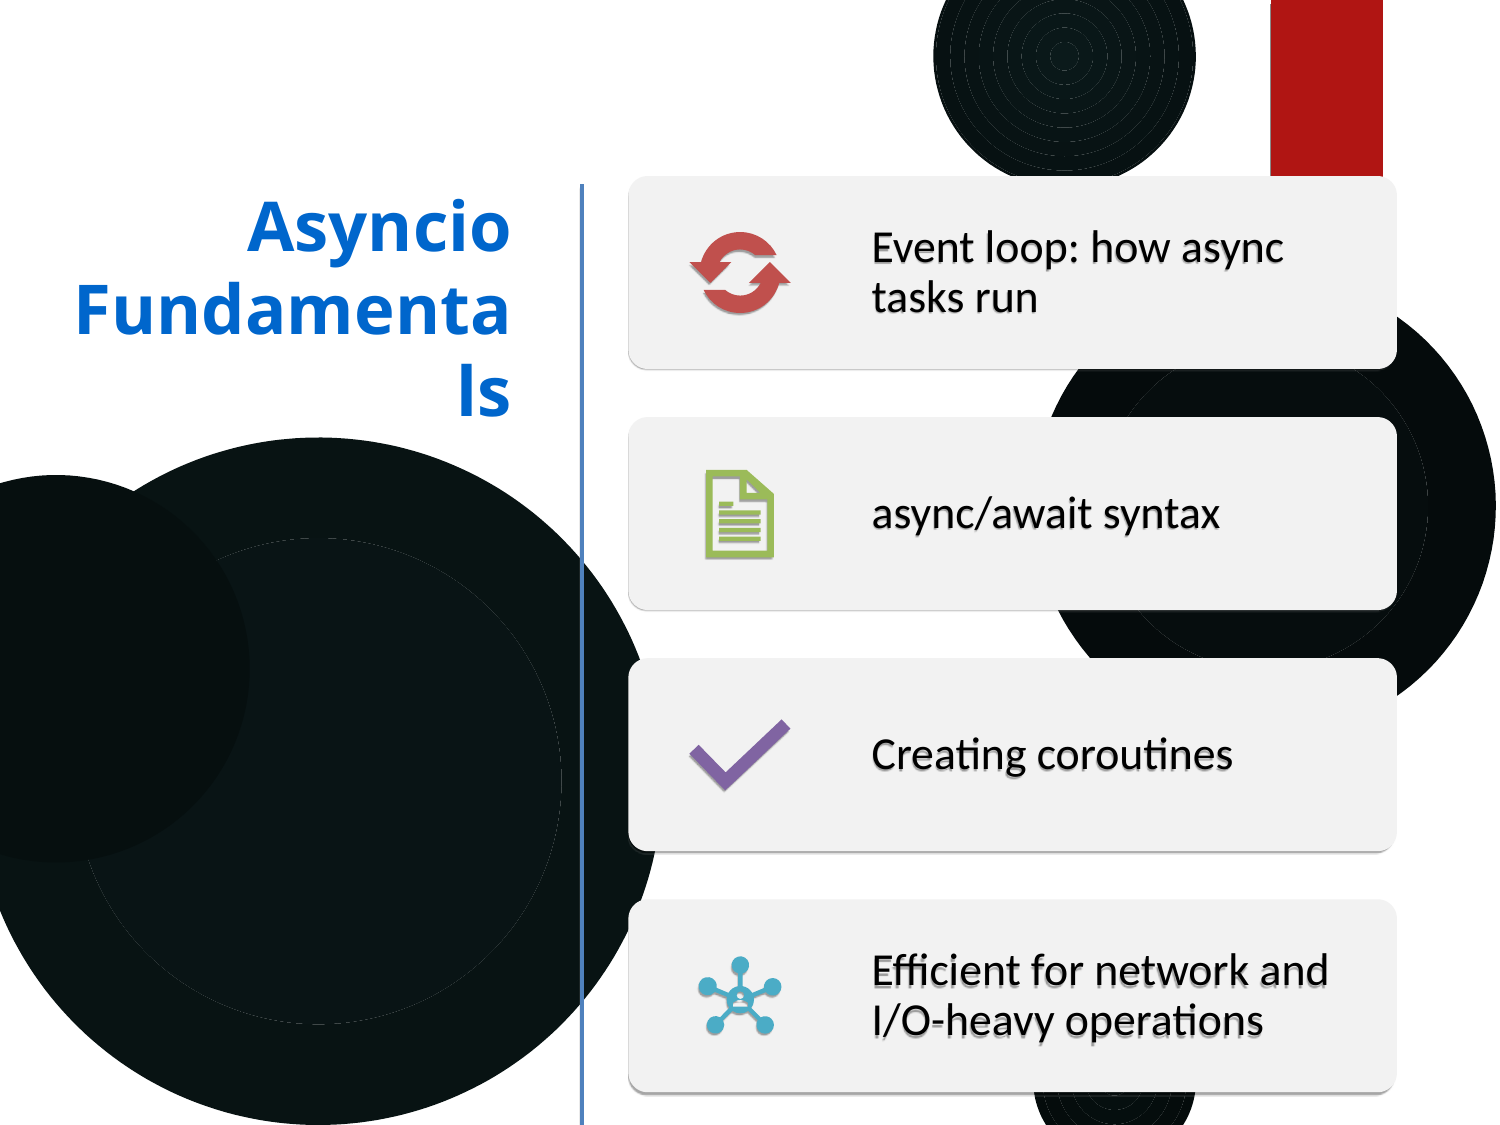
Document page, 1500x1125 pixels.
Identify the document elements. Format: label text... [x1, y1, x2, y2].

text_box [628, 899, 851, 1093]
text_box [628, 176, 851, 369]
text_box [628, 417, 851, 611]
text_box Event loop: how async tasks run [851, 176, 1397, 369]
text_box async/await syntax [851, 417, 1397, 611]
text_box Efficient for network and I/O-heavy operations [851, 899, 1397, 1093]
text_box Creating coroutines [851, 658, 1397, 852]
title Asyncio Fundamentals [58, 175, 544, 1092]
text_box [628, 658, 851, 852]
